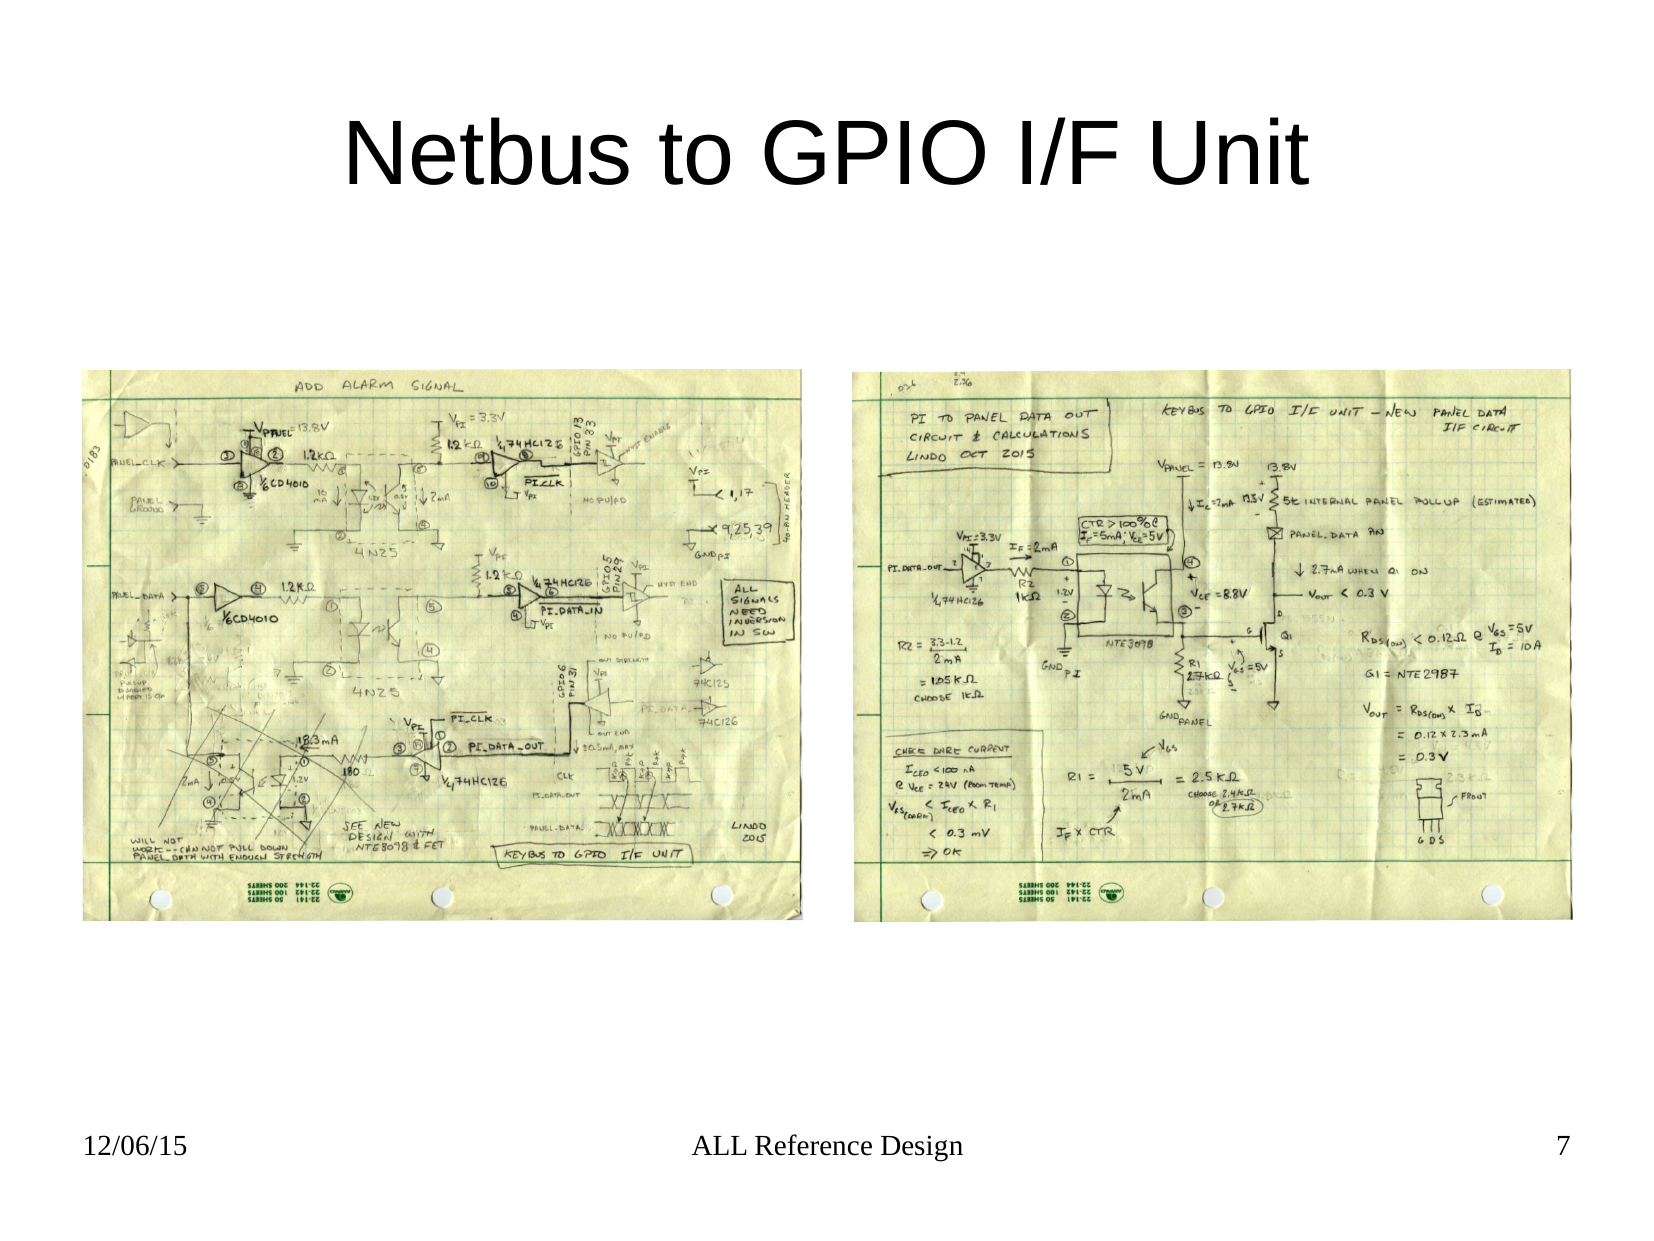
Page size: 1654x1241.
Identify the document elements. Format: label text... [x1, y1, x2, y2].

title Netbus to GPIO I/F Unit [82, 49, 1571, 257]
picture [81, 368, 803, 921]
picture [851, 368, 1573, 922]
